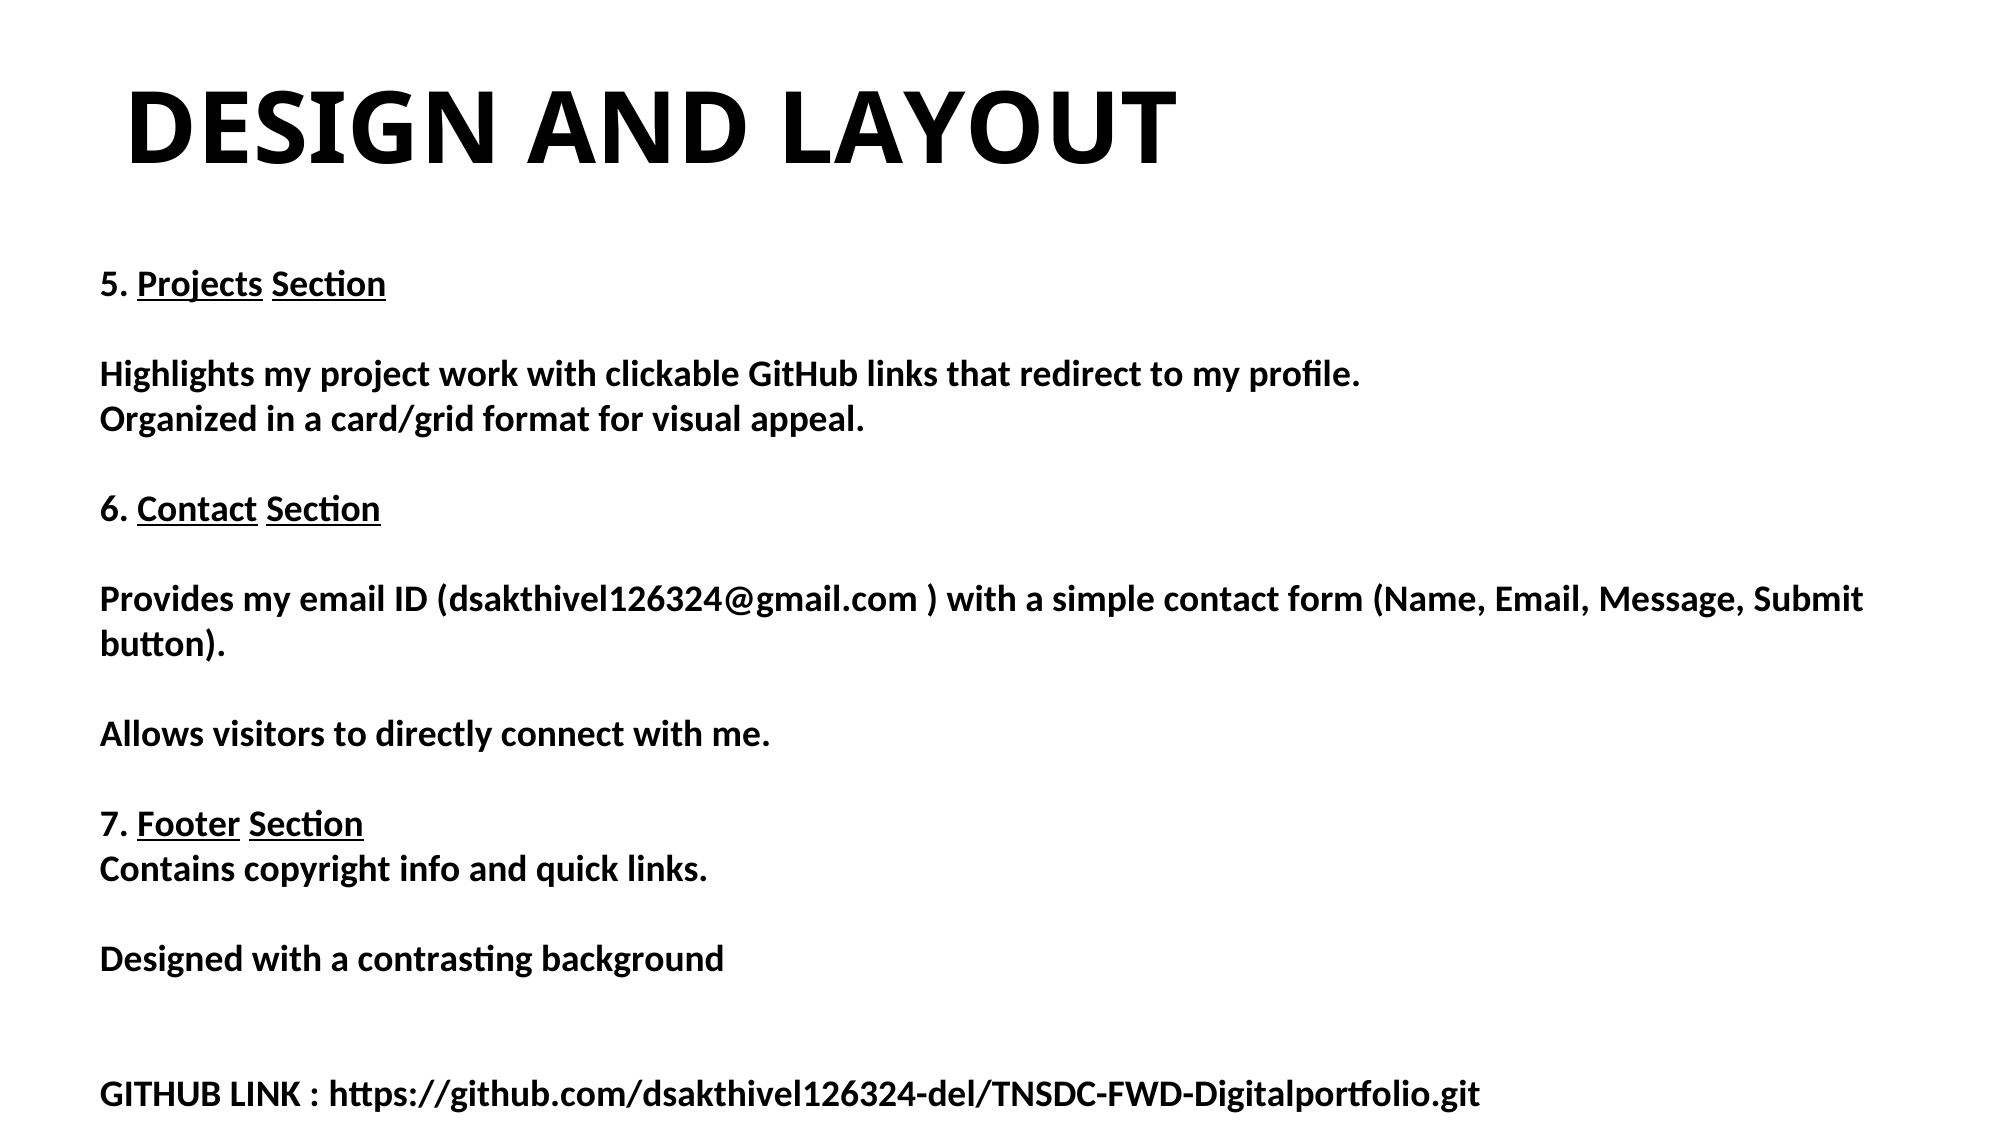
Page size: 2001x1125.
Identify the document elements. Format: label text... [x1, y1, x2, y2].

title DESIGN AND LAYOUT [123, 63, 1877, 188]
list 5. Projects Section Highlights my project work with clickable GitHub links that redirect to my profile. Organized in a card/grid format for visual appeal. 6. Contact Section Provides my email ID (dsakthivel126324@gmail.com ) with a simple contact form (Name, Email, Message, Submit button). Allows visitors to directly connect with me. 7. Footer Section Contains copyright info and quick links. Designed with a contrasting background GITHUB LINK : https://github.com/dsakthivel126324-del/TNSDC-FWD-Digitalportfolio.git [99, 258, 1900, 1123]
